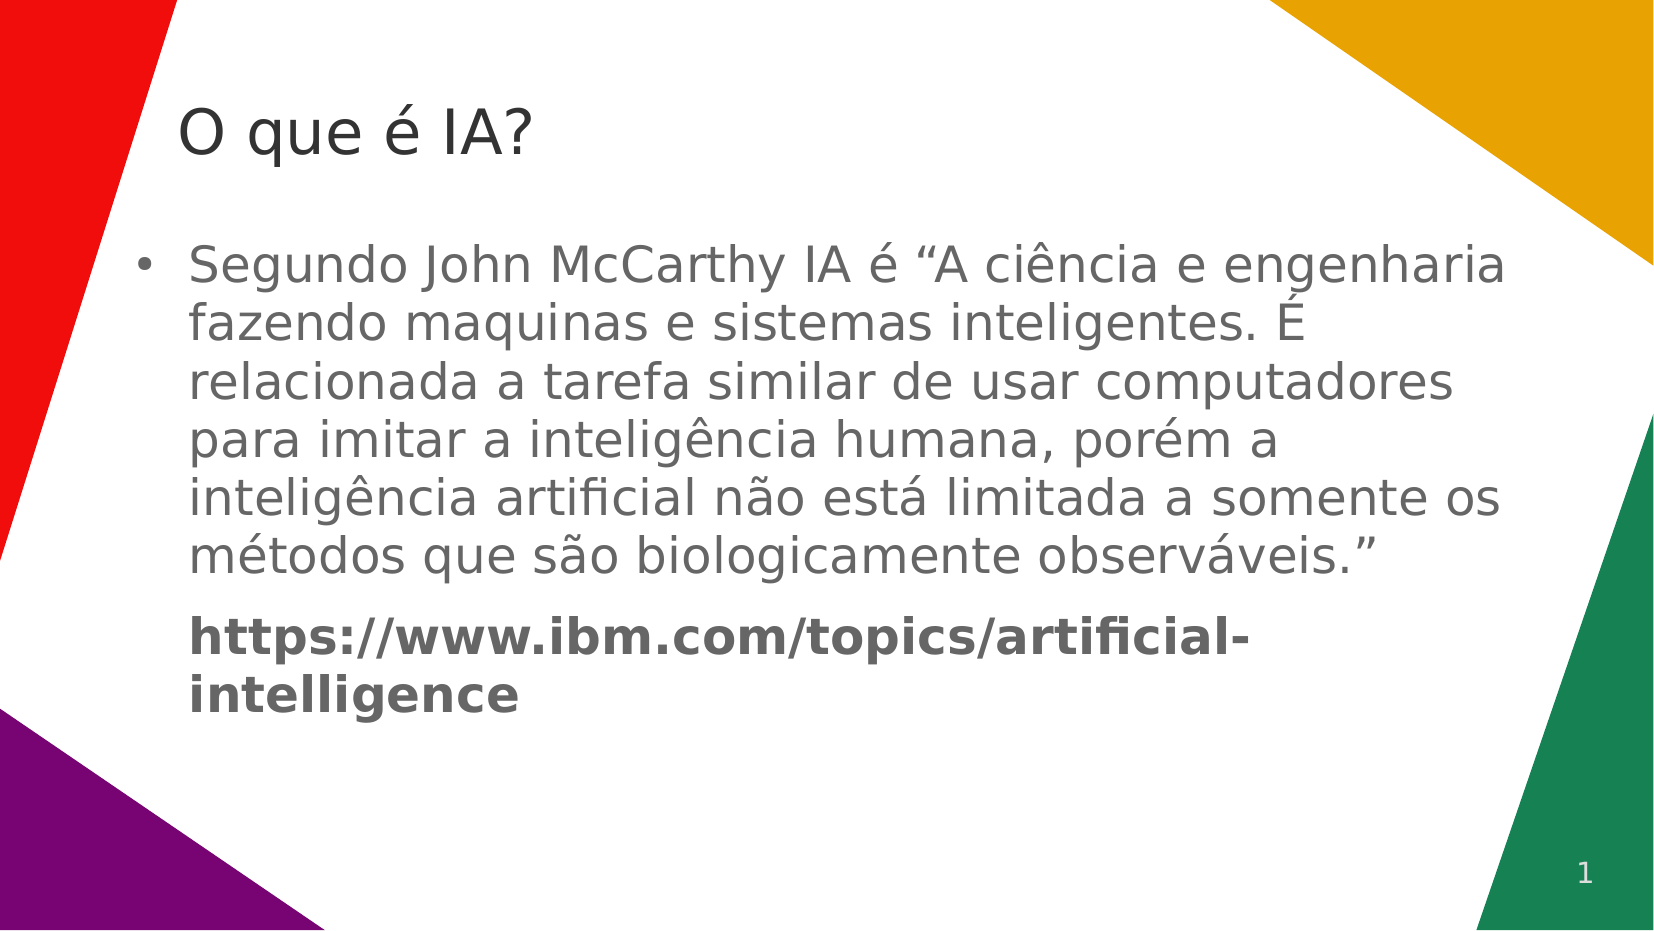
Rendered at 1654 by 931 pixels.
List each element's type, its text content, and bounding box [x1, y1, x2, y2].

list Segundo John McCarthy IA é “A ciência e engenharia fazendo maquinas e sistemas inteligentes. É relacionada a tarefa similar de usar computadores para imitar a inteligência humana, porém a inteligência artificial não está limitada a somente os métodos que são biologicamente observáveis.” https://www.ibm.com/topics/artificial-intelligence [118, 236, 1536, 827]
title O que é IA? [177, 59, 1536, 207]
